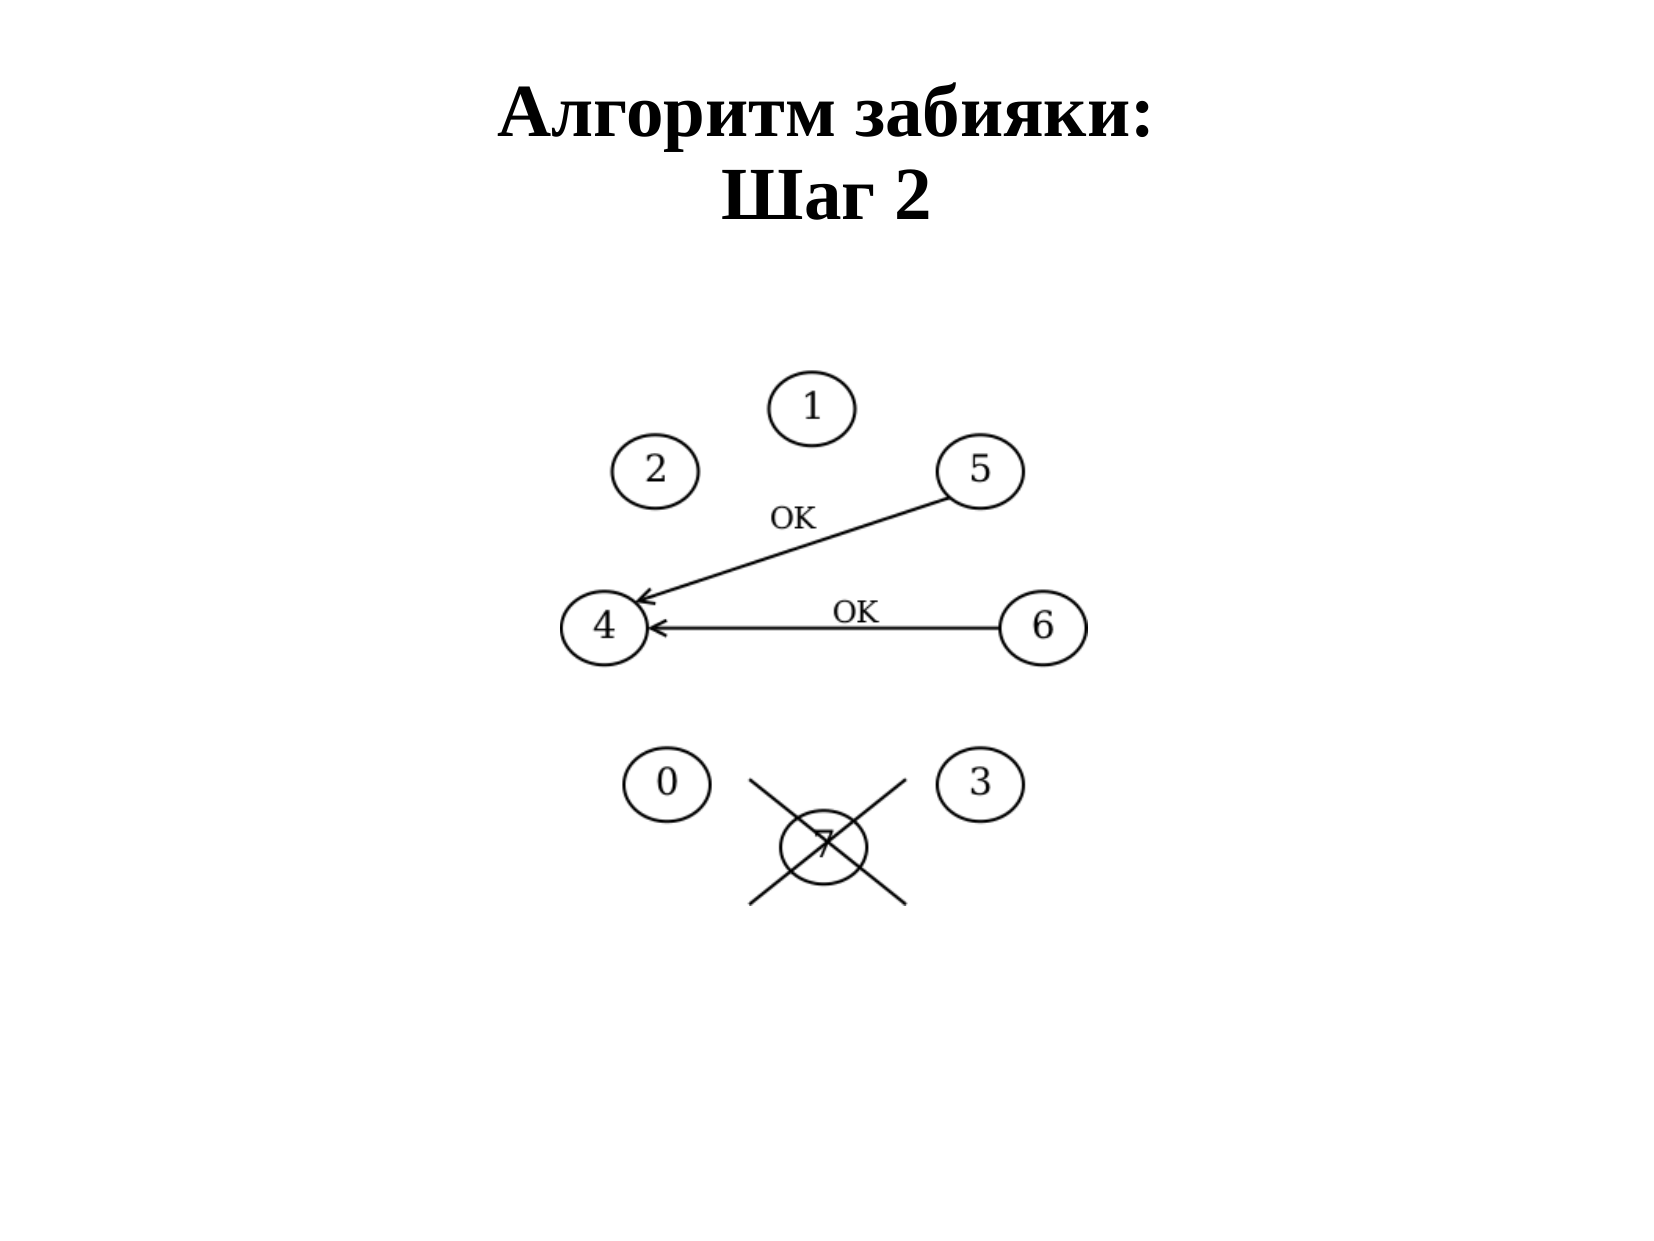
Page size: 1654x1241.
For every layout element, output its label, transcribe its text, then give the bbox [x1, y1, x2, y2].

picture [560, 333, 1088, 906]
title Алгоритм забияки: Шаг 2 [82, 56, 1571, 250]
